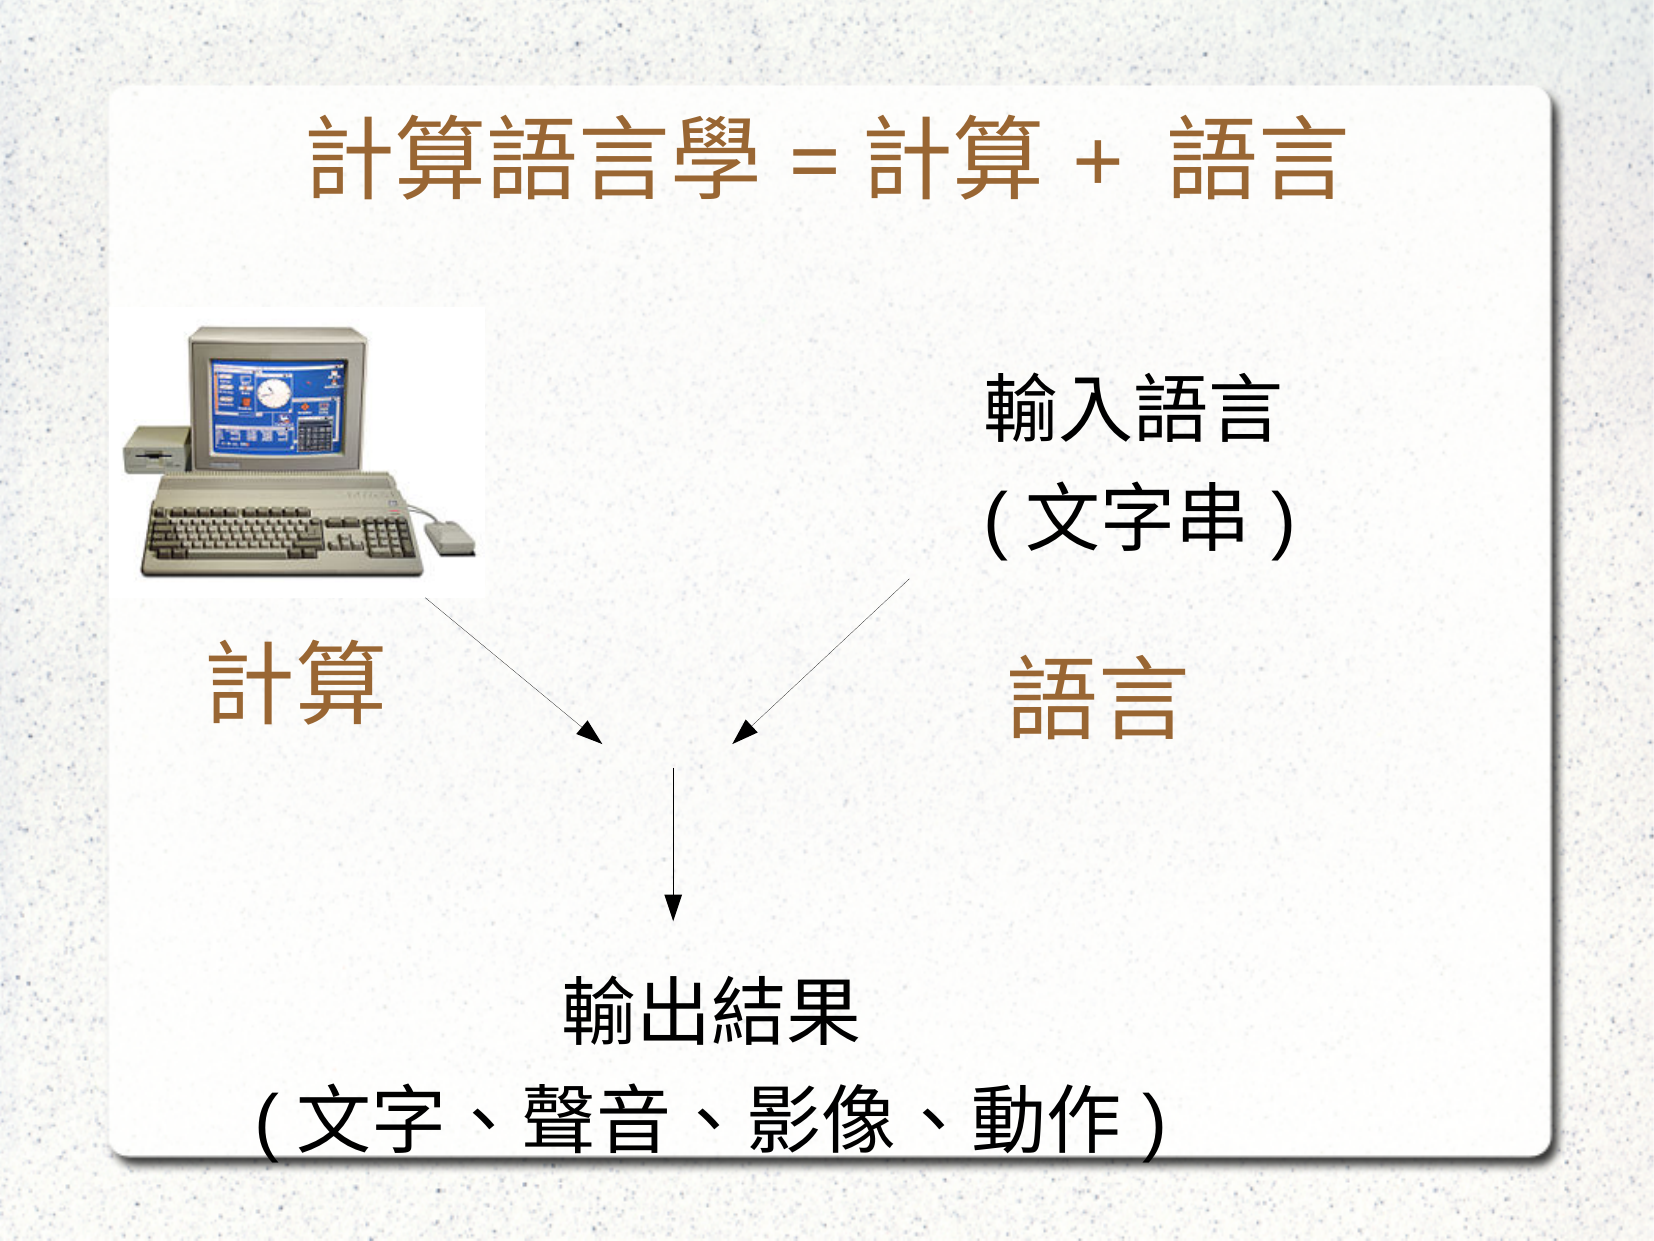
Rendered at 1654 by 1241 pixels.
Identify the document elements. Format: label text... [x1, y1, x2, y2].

picture [0, 0, 1654, 1241]
text_box 輸入語言 (文字串) [968, 342, 1310, 557]
text_box 語言 [992, 641, 1206, 745]
text_box 計算 [188, 625, 403, 729]
title 計算語言學=計算+ 語言 [82, 49, 1571, 257]
text_box 輸出結果 (文字、聲音、影像、動作) [239, 944, 1182, 1160]
